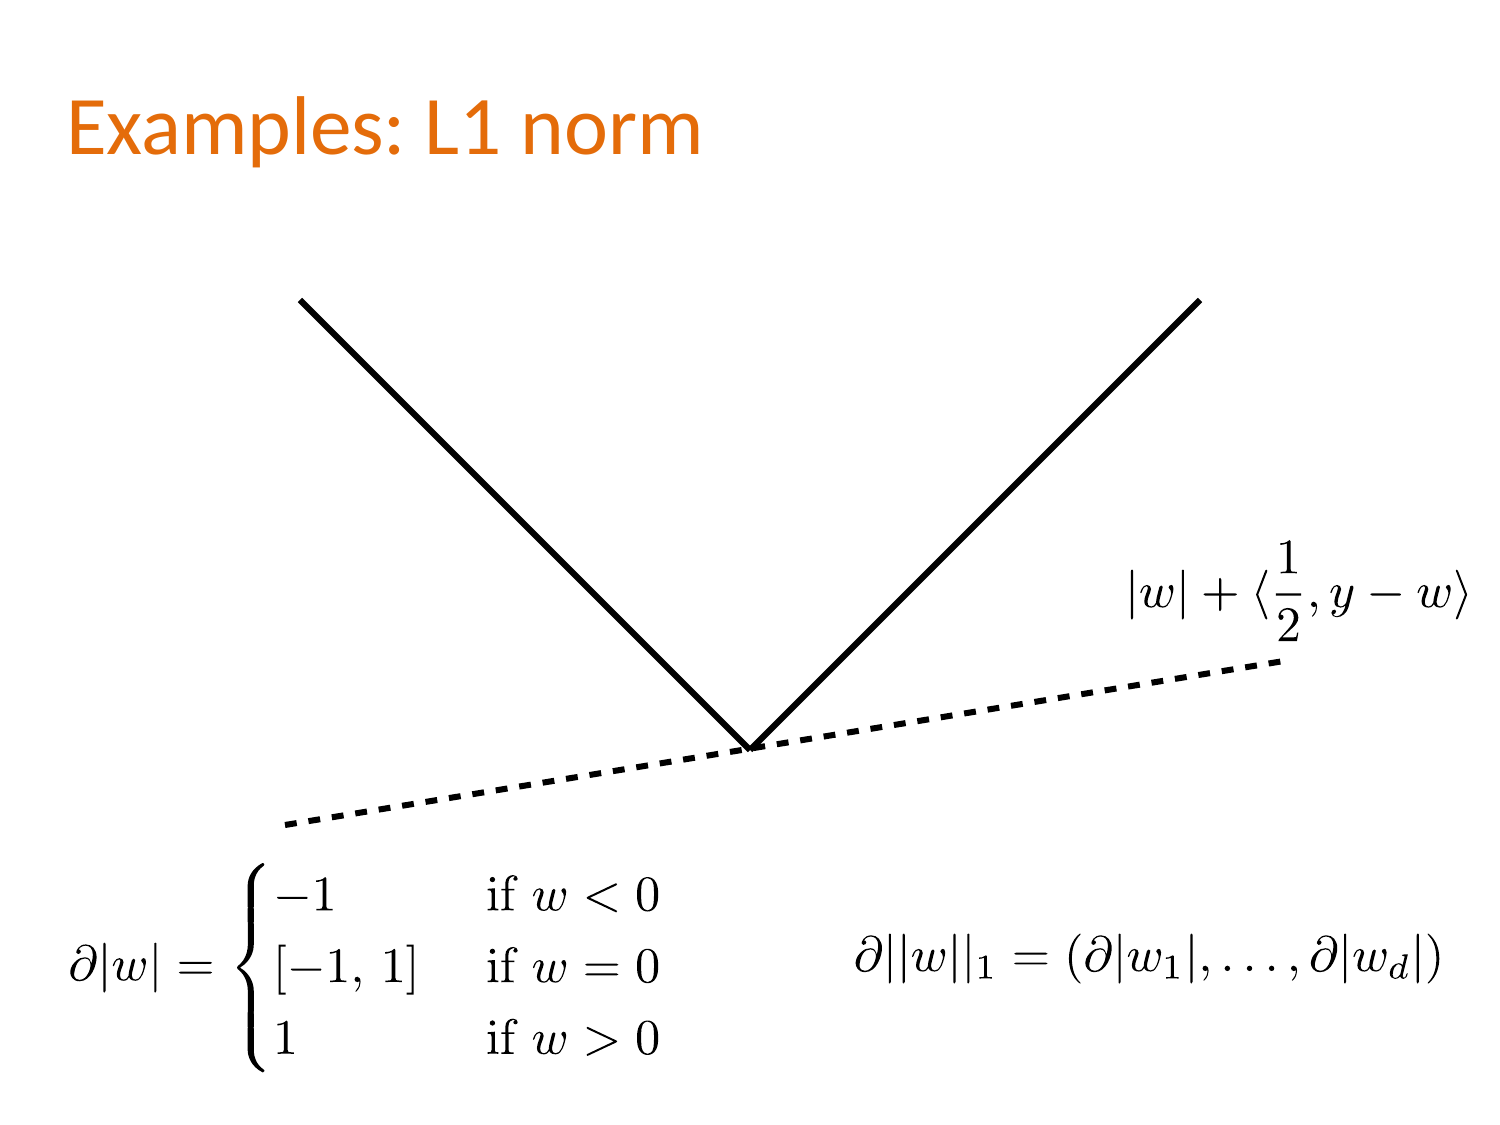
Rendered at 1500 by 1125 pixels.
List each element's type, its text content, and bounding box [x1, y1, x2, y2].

text_box [68, 863, 661, 1073]
text_box [1125, 539, 1473, 642]
text_box [853, 933, 1445, 984]
text_box Examples: L1 norm [51, 27, 1432, 215]
